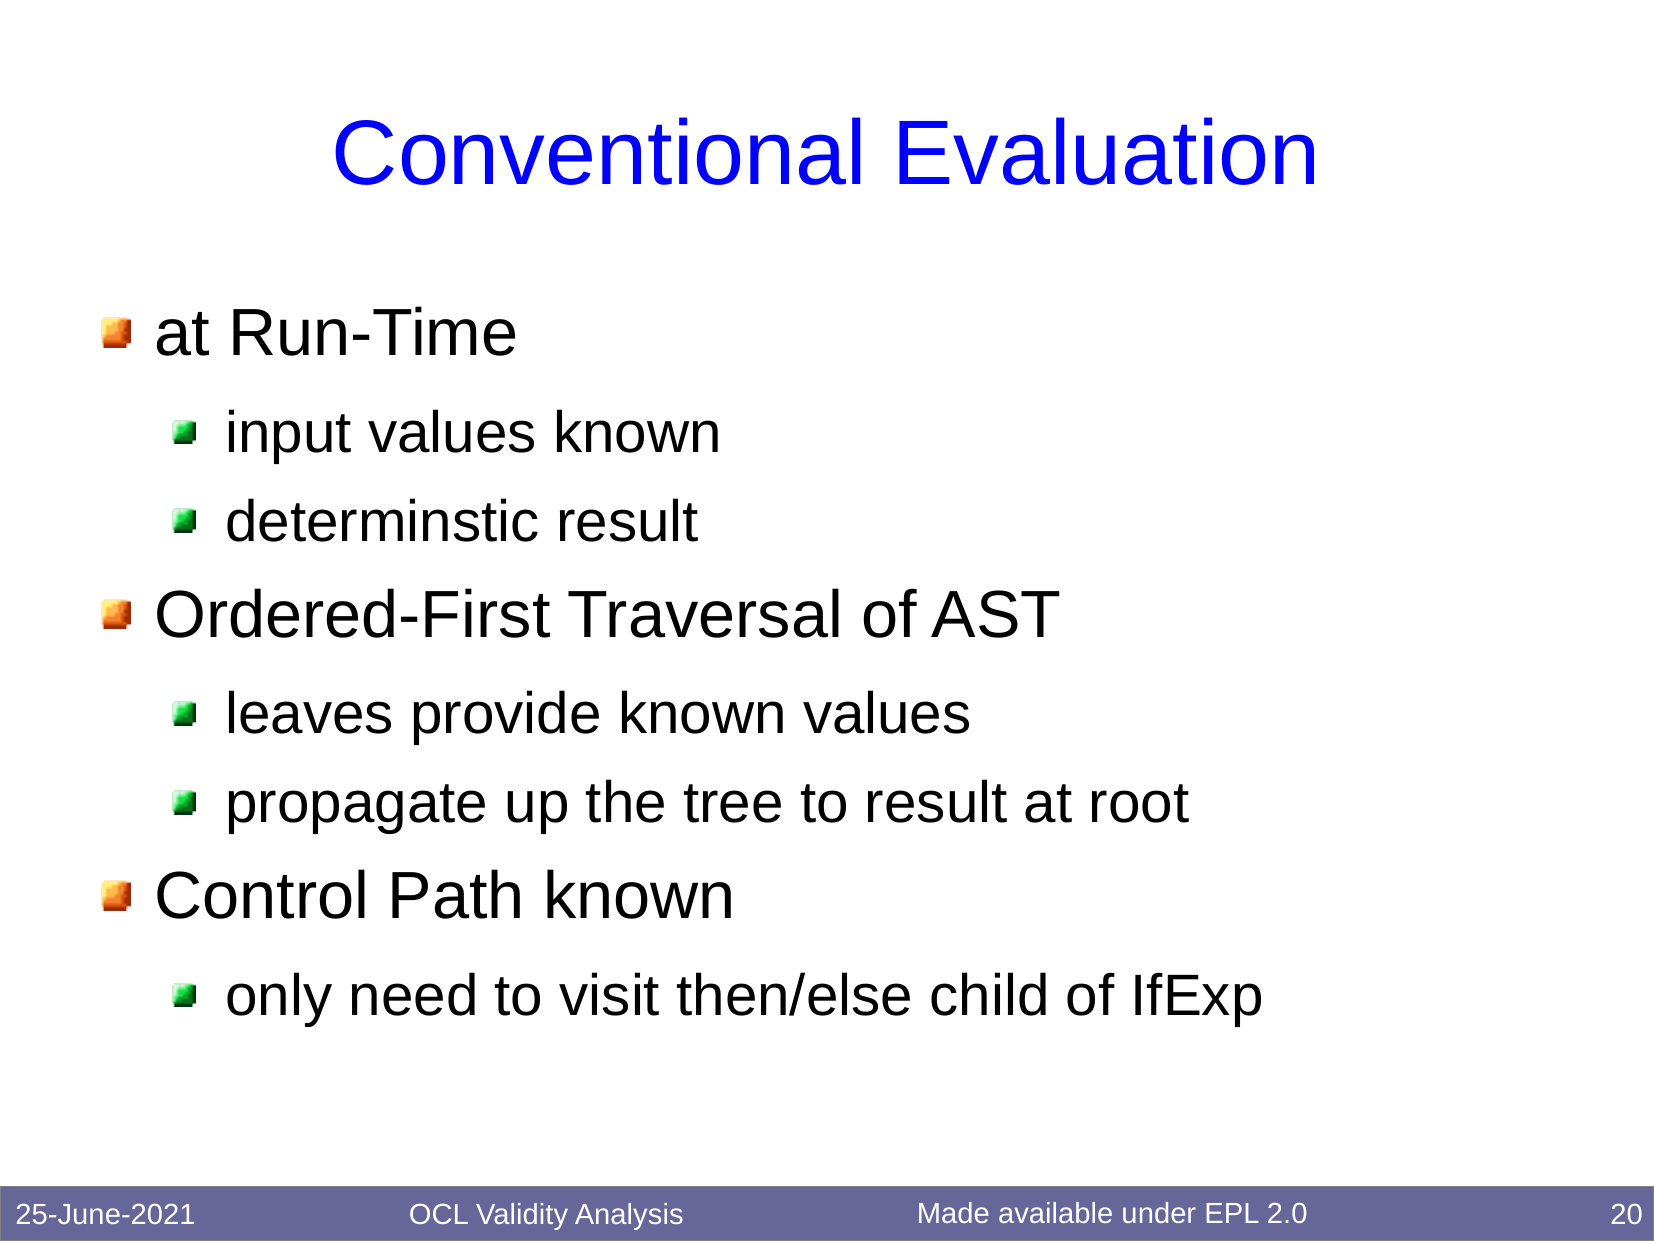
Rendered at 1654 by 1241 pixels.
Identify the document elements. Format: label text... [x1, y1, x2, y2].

title Conventional Evaluation [82, 49, 1571, 257]
list at Run-Time input values known determinstic result Ordered-First Traversal of AST leaves provide known values propagate up the tree to result at root Control Path known only need to visit then/else child of IfExp [83, 295, 1572, 1028]
